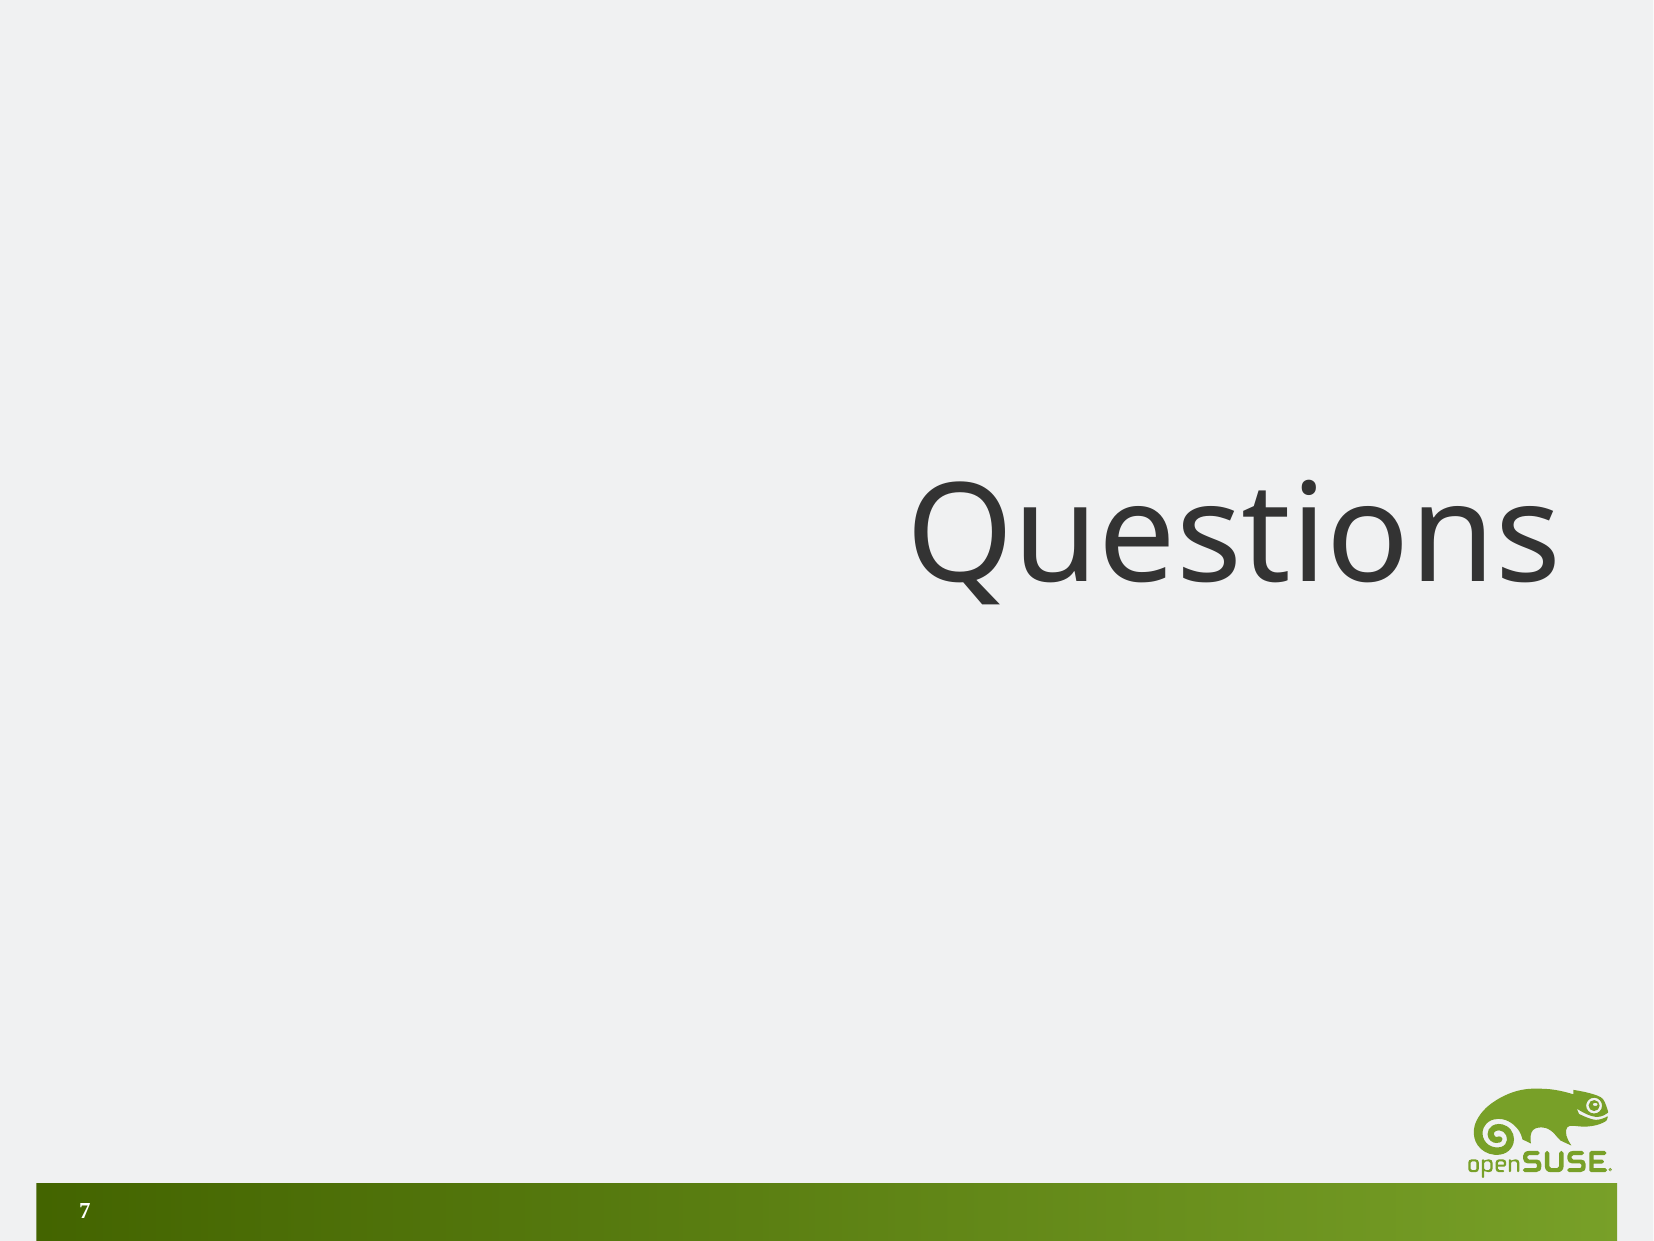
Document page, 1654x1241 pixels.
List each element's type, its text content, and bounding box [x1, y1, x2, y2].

picture [0, 0, 1654, 1241]
title Questions [75, 400, 1564, 664]
